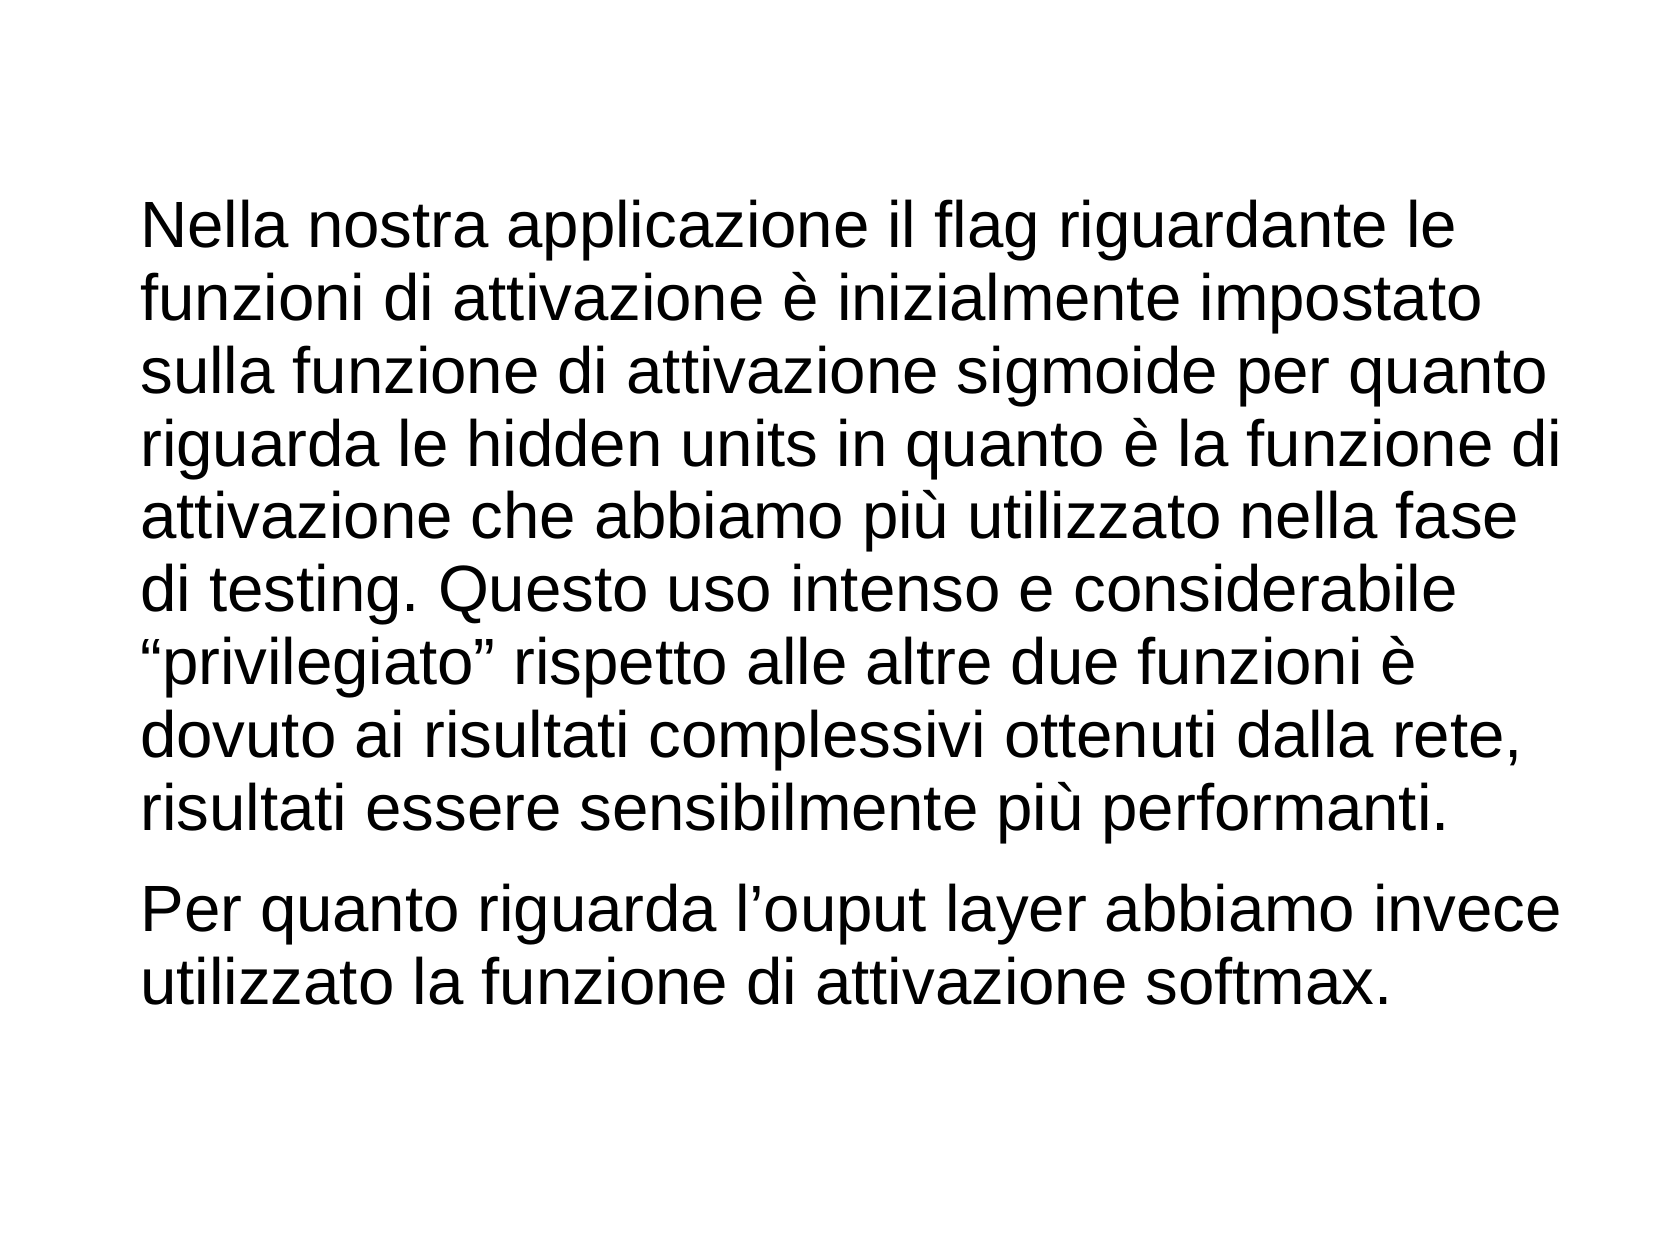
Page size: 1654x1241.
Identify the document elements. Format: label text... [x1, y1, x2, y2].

list Nella nostra applicazione il flag riguardante le funzioni di attivazione è inizialmente impostato sulla funzione di attivazione sigmoide per quanto riguarda le hidden units in quanto è la funzione di attivazione che abbiamo più utilizzato nella fase di testing. Questo uso intenso e considerabile “privilegiato” rispetto alle altre due funzioni è dovuto ai risultati complessivi ottenuti dalla rete, risultati essere sensibilmente più performanti. Per quanto riguarda l’ouput layer abbiamo invece utilizzato la funzione di attivazione softmax. [70, 188, 1571, 1158]
